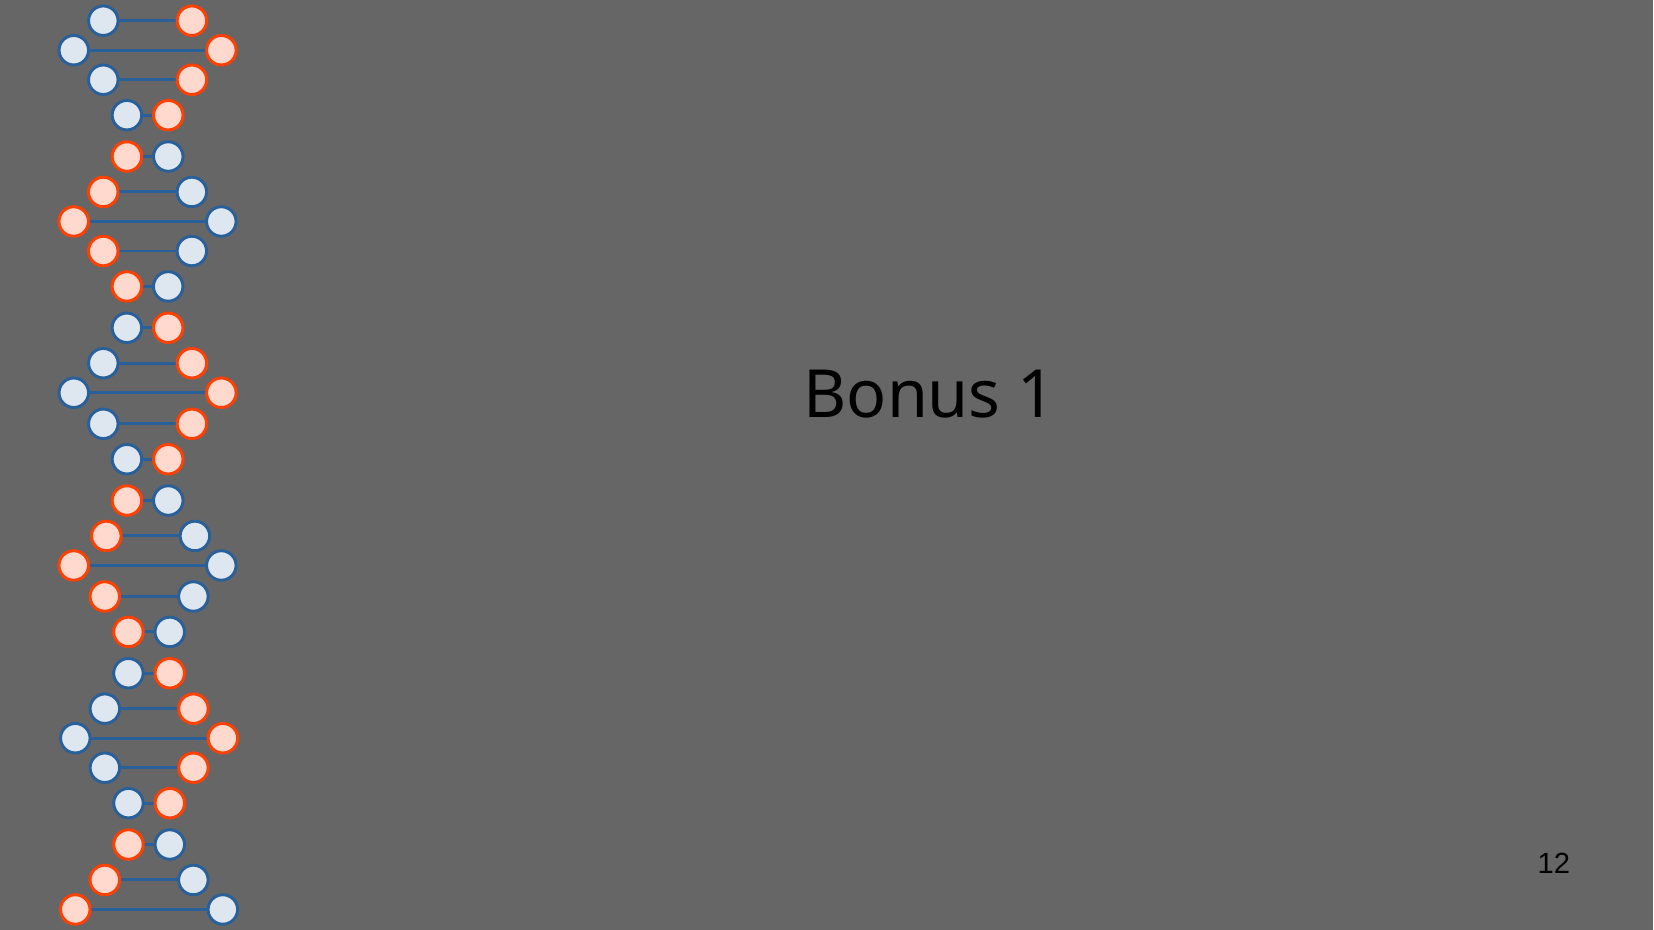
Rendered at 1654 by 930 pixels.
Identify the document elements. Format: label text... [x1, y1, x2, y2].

subtitle Bonus 1 [265, 35, 1594, 748]
